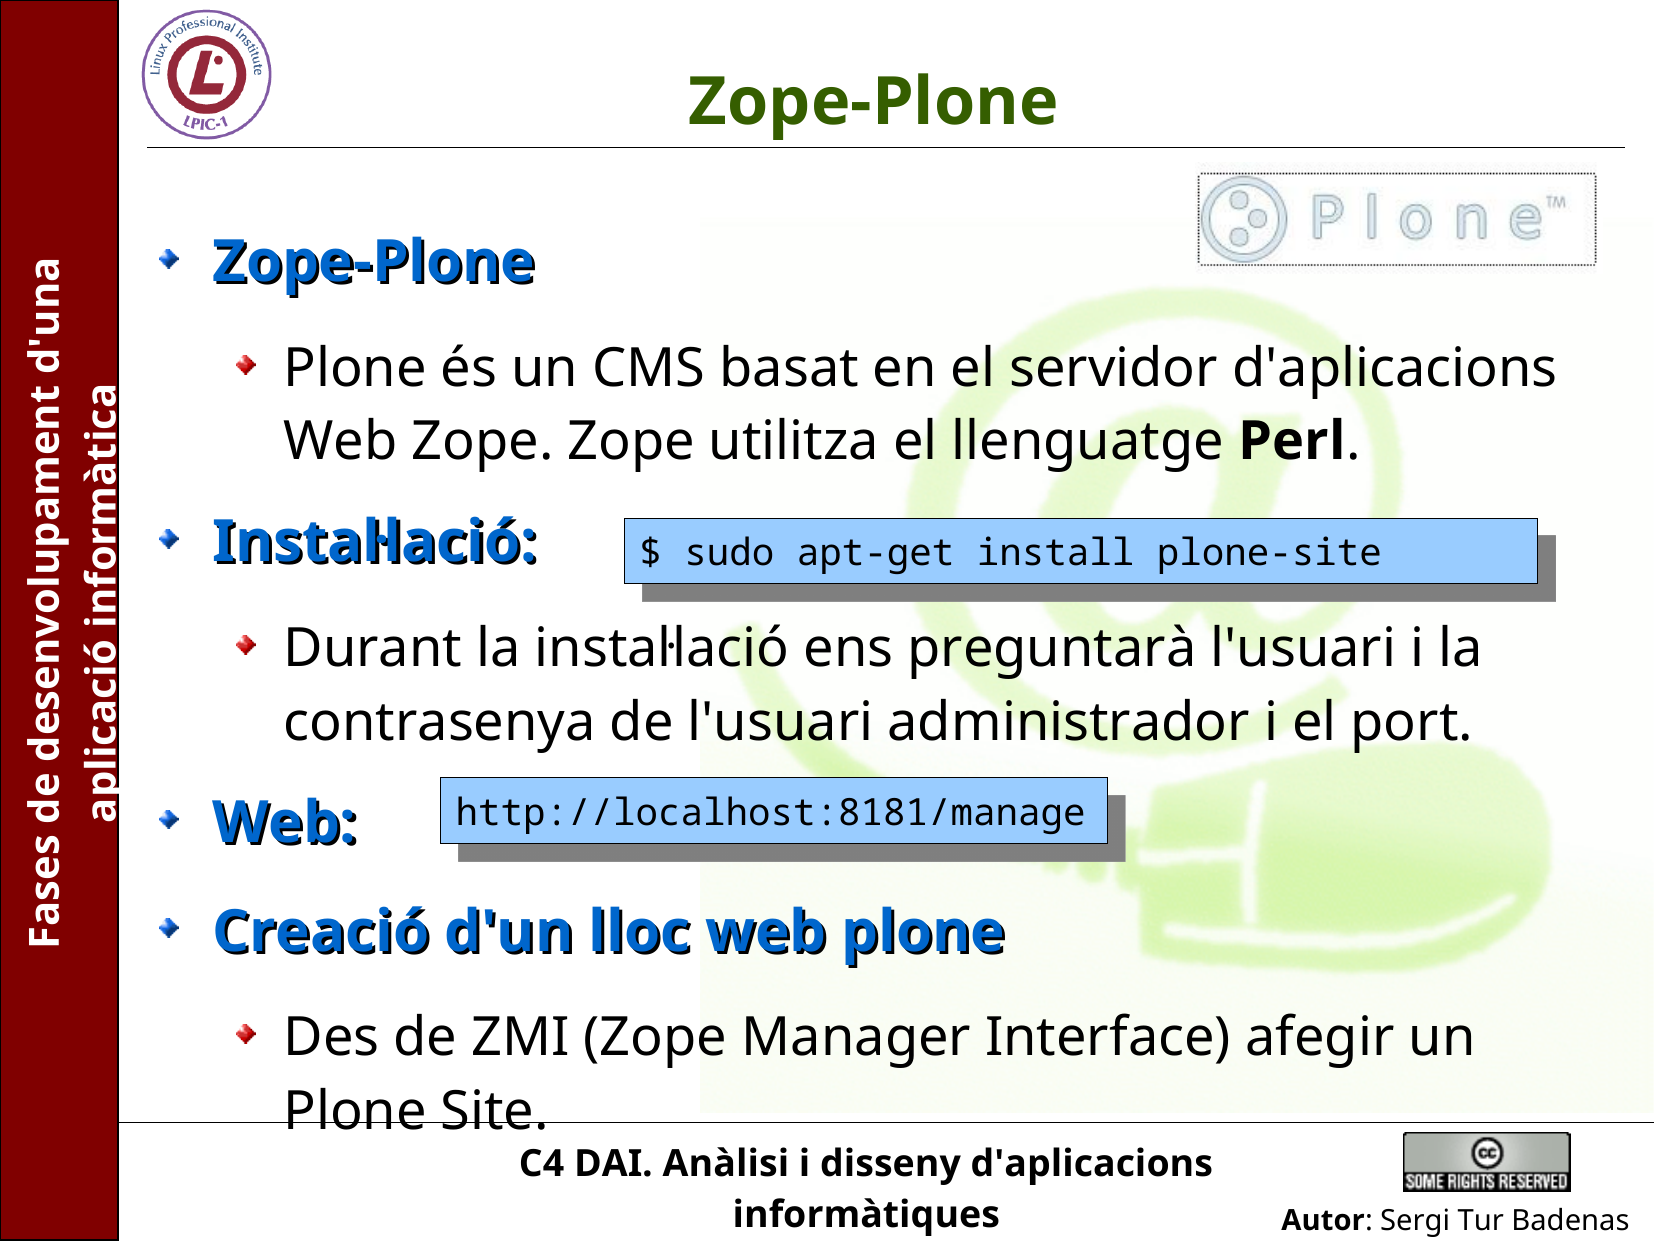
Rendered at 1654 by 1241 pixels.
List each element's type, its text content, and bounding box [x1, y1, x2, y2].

picture [700, 162, 1654, 1113]
title Zope-Plone [129, 49, 1619, 148]
text_box http://localhost:8181/manage [440, 777, 1108, 837]
text_box $ sudo apt-get install plone-site [624, 518, 1538, 577]
list Zope-Plone Plone és un CMS basat en el servidor d'aplicacions Web Zope. Zope utilitza el llenguatge Perl. Instal·lació: Durant la instal·lació ens preguntarà l'usuari i la contrasenya de l'usuari administrador i el port. Web: Creació d'un lloc web plone Des de ZMI (Zope Manager Interface) afegir un Plone Site. [141, 219, 1630, 1211]
picture [135, 5, 277, 49]
